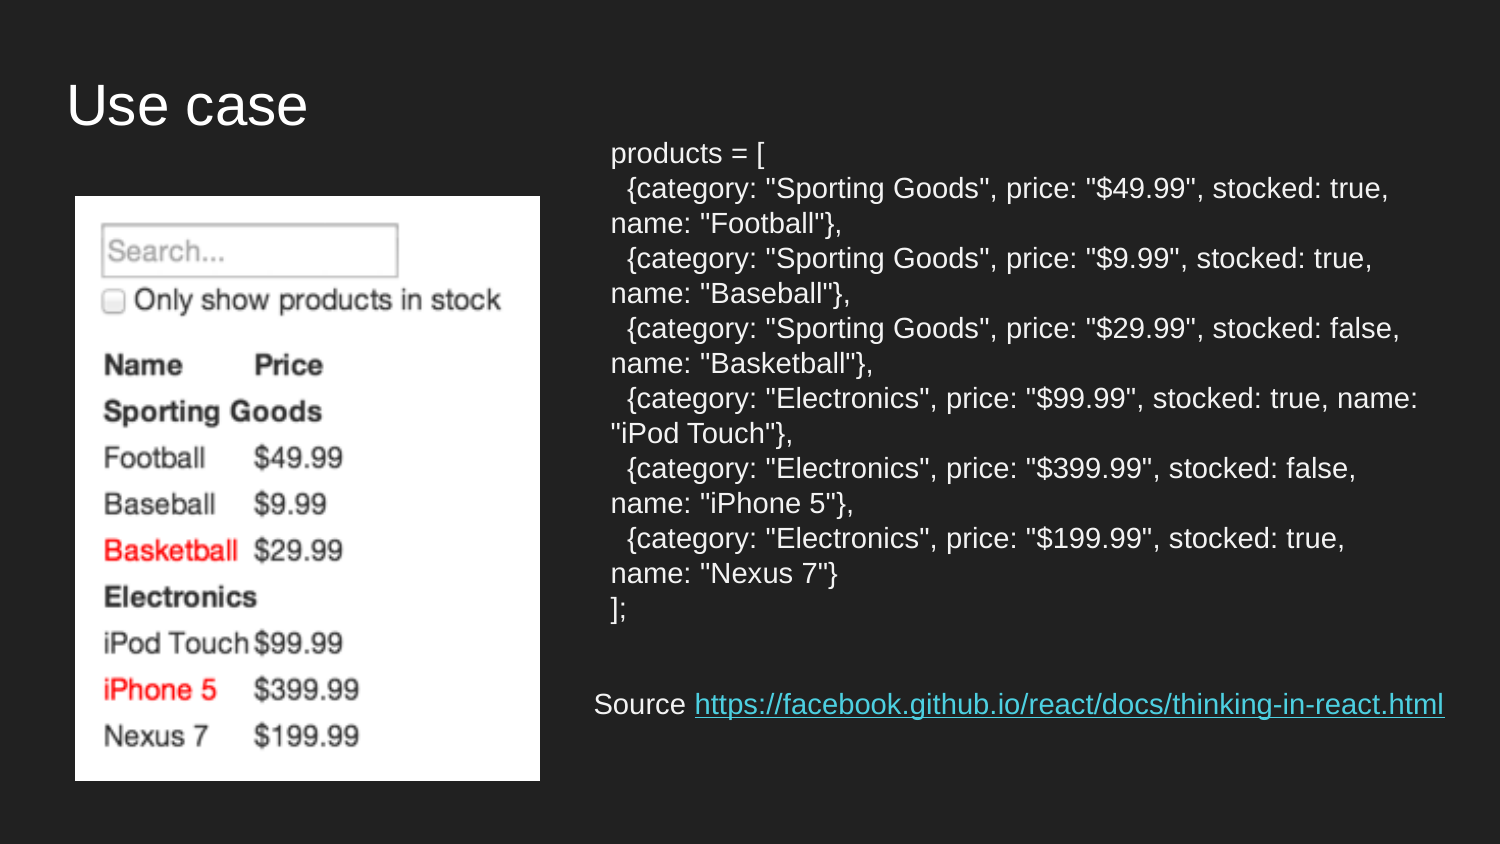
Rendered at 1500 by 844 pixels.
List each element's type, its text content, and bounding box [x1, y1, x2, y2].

picture [75, 196, 540, 781]
text_box Source https://facebook.github.io/react/docs/thinking-in-react.html [578, 670, 1491, 791]
text_box products = [ {category: "Sporting Goods", price: "$49.99", stocked: true, name: "Football"}, {category: "Sporting Goods", price: "$9.99", stocked: true, name: "Baseball"}, {category: "Sporting Goods", price: "$29.99", stocked: false, name: "Basketball"}, {category: "Electronics", price: "$99.99", stocked: true, name: "iPod Touch"}, {category: "Electronics", price: "$399.99", stocked: false, name: "iPhone 5"}, {category: "Electronics", price: "$199.99", stocked: true, name: "Nexus 7"} ]; [595, 119, 1449, 670]
title Use case [51, 52, 1449, 147]
